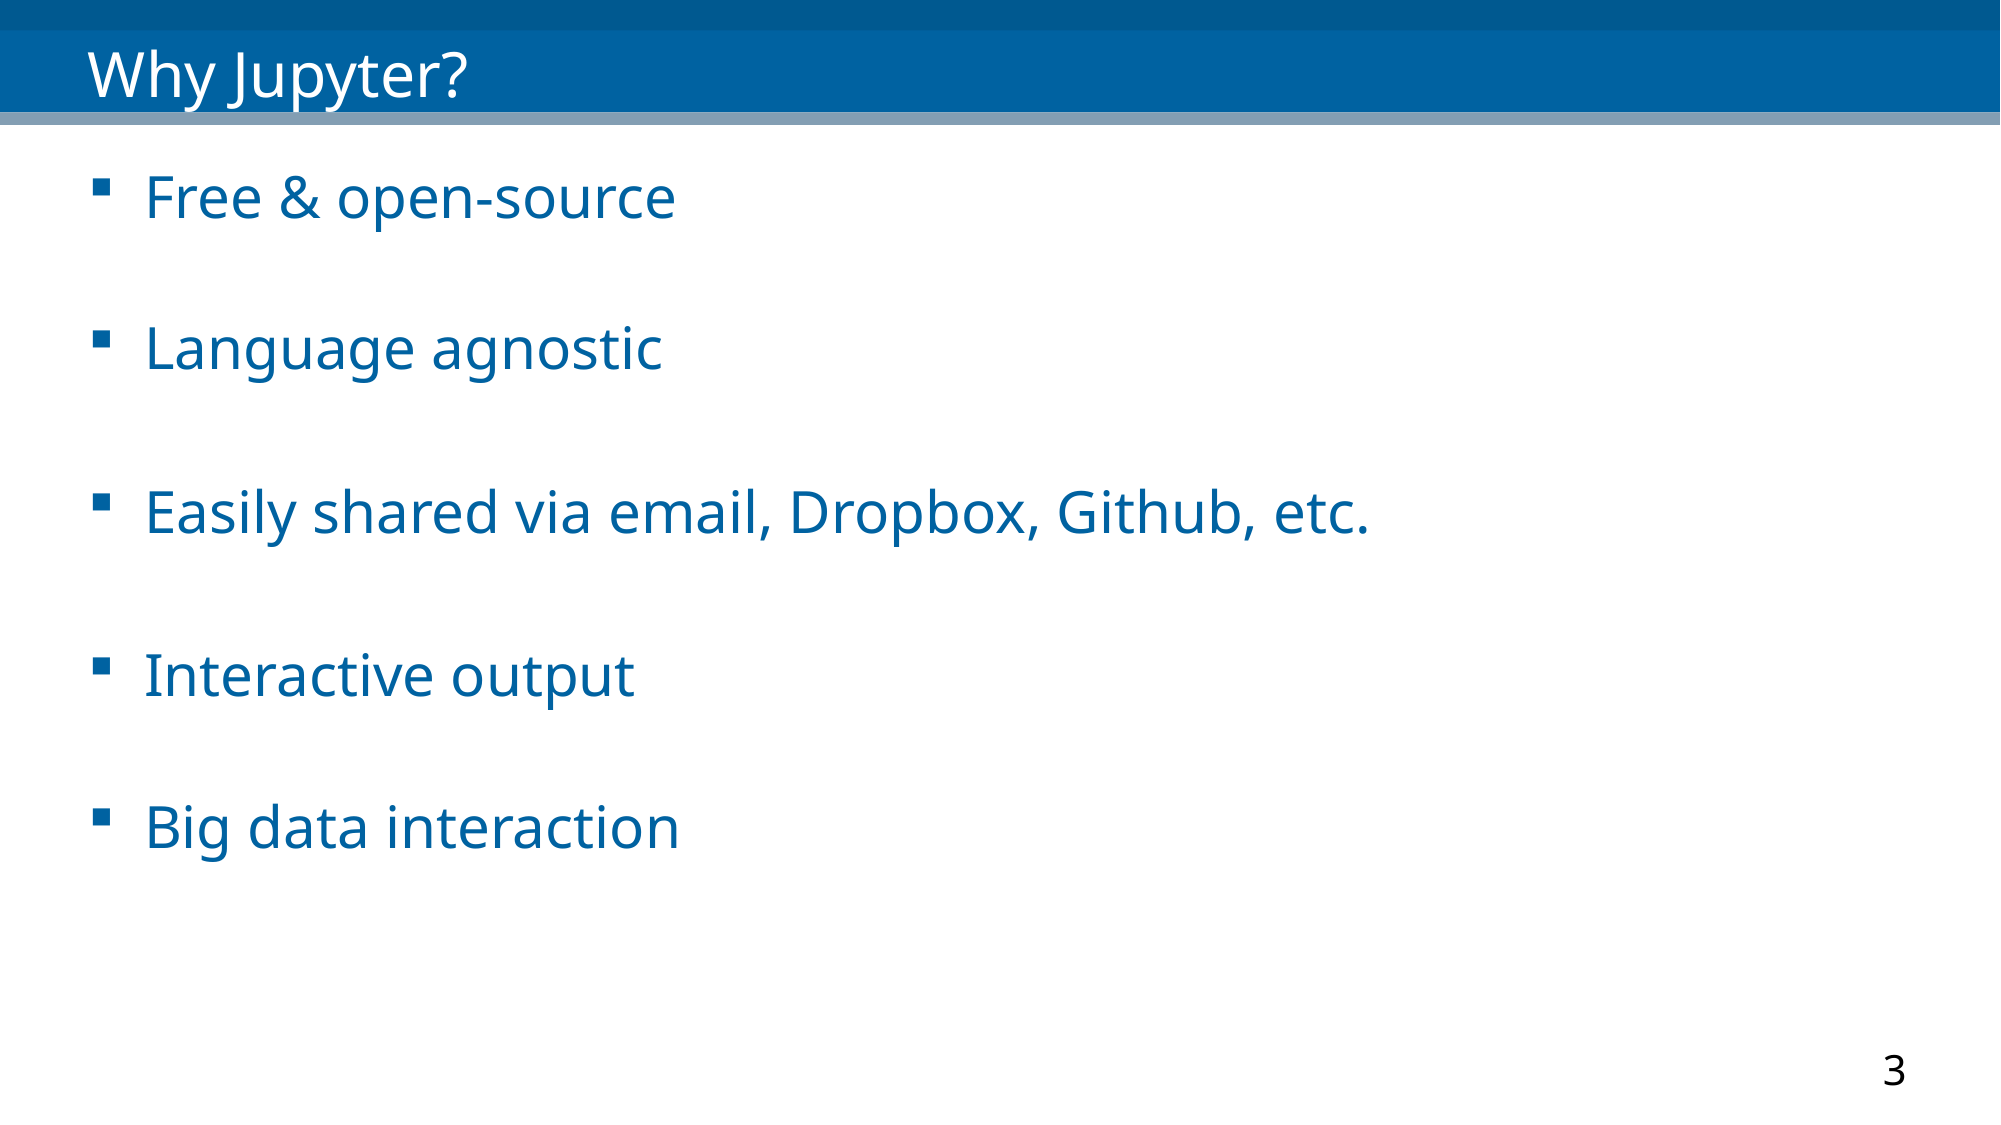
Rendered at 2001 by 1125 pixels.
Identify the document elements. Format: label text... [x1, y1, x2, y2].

title Why Jupyter? [76, 21, 1844, 124]
list Free & open-source Language agnostic Easily shared via email, Dropbox, Github, etc. Interactive output Big data interaction [76, 154, 1970, 1042]
slide_number <number> [1803, 1038, 1987, 1107]
